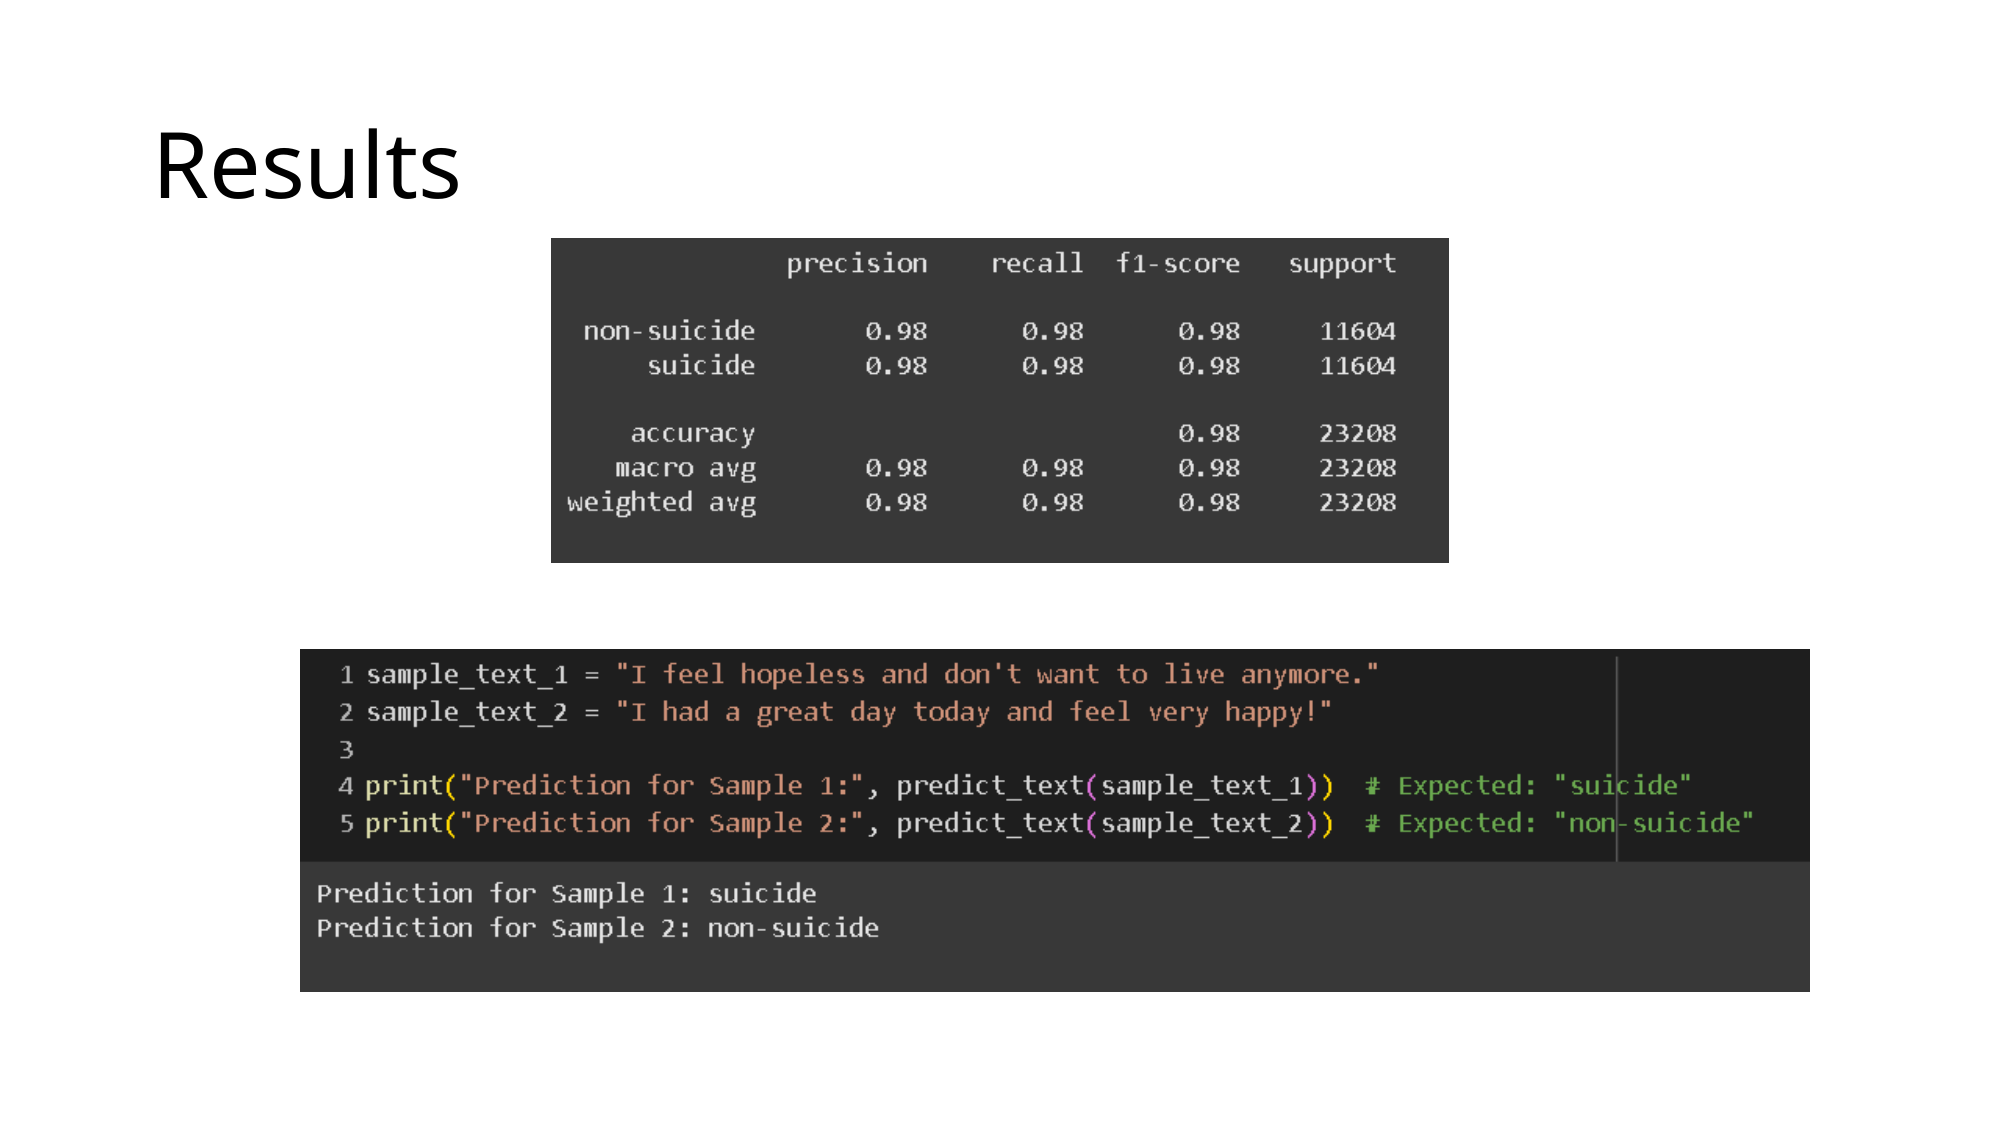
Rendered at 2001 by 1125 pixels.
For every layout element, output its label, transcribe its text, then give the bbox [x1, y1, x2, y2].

picture [300, 649, 1810, 992]
picture [551, 239, 1449, 563]
title Results [137, 59, 1863, 278]
